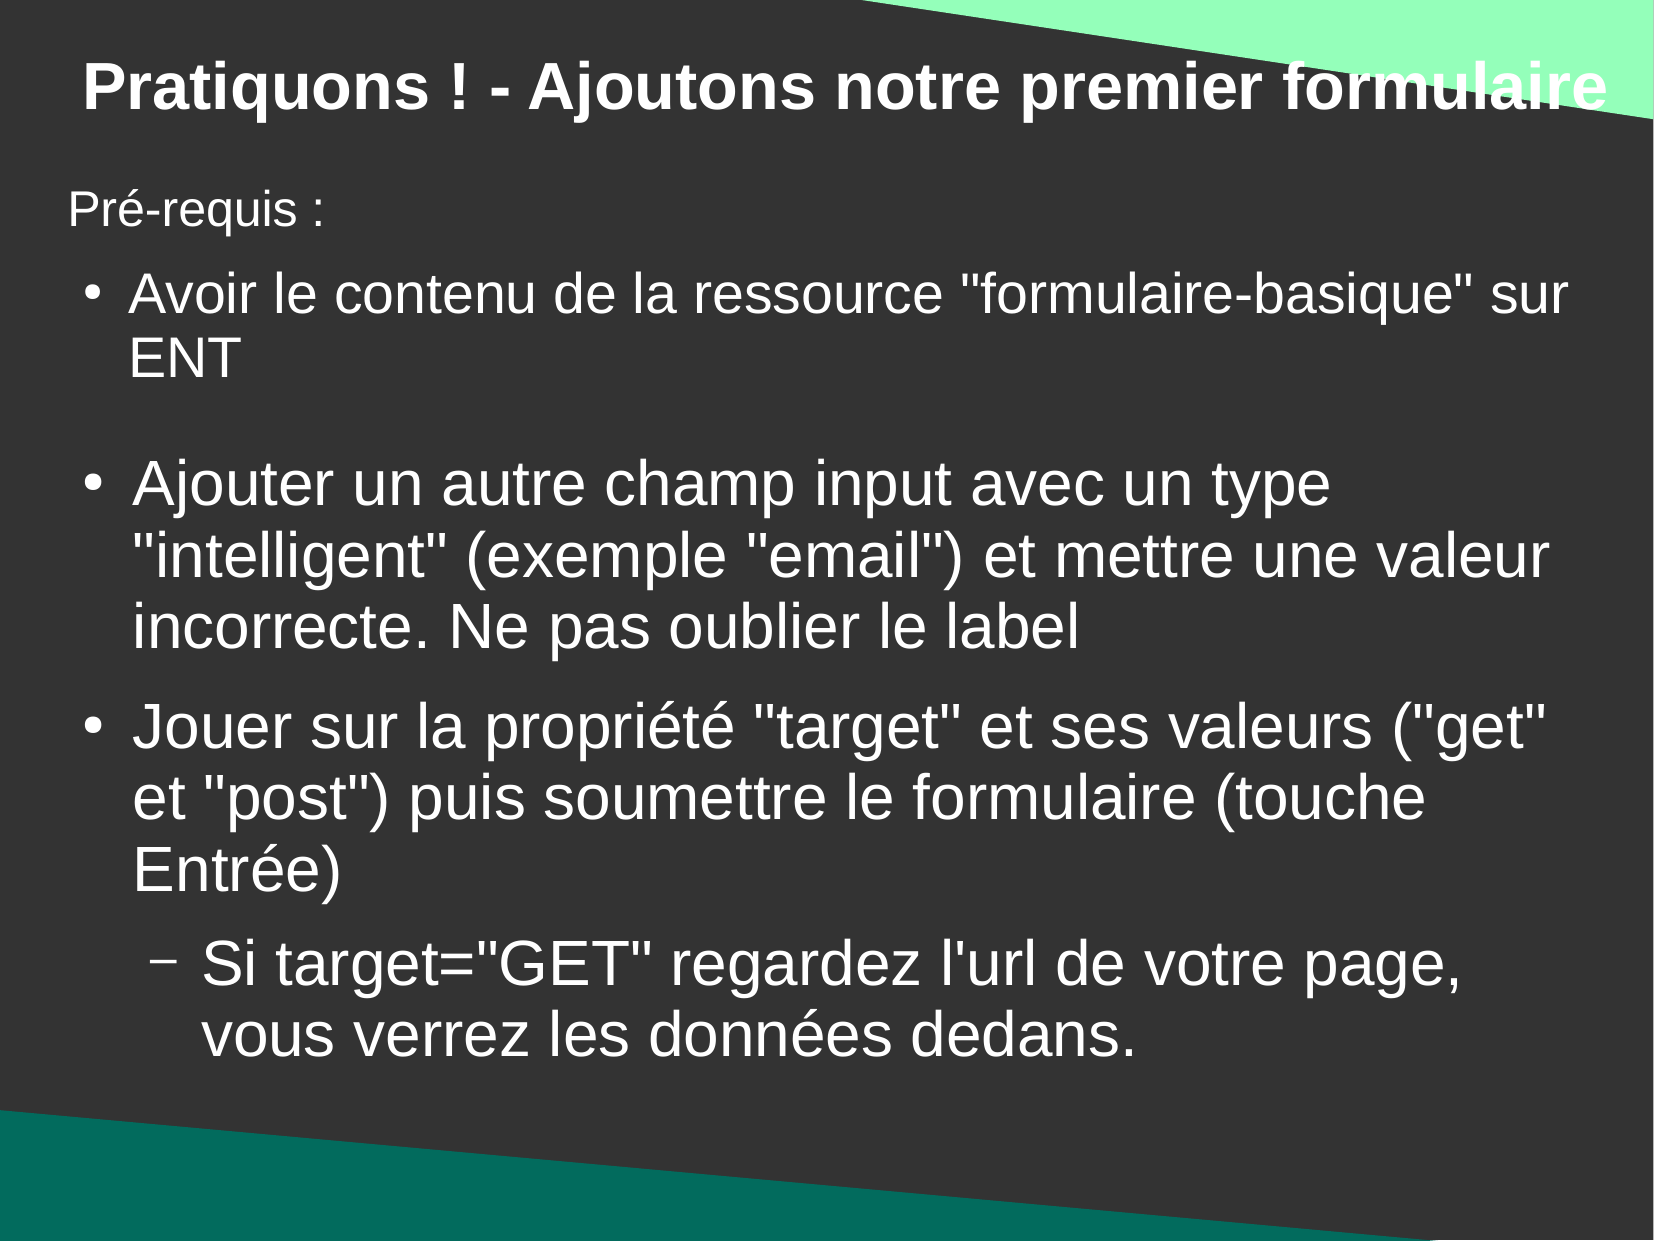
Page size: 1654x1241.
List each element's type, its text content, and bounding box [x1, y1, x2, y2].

list Pré-requis : Avoir le contenu de la ressource "formulaire-basique" sur ENT [67, 180, 1607, 390]
title Pratiquons ! - Ajoutons notre premier formulaire [82, 49, 1630, 199]
text_box [861, 0, 1654, 120]
list Ajouter un autre champ input avec un type "intelligent" (exemple "email") et mettre une valeur incorrecte. Ne pas oublier le label Jouer sur la propriété "target" et ses valeurs ("get" et "post") puis soumettre le formulaire (touche Entrée) Si target="GET" regardez l'url de votre page, vous verrez les données dedans. [64, 447, 1589, 1075]
